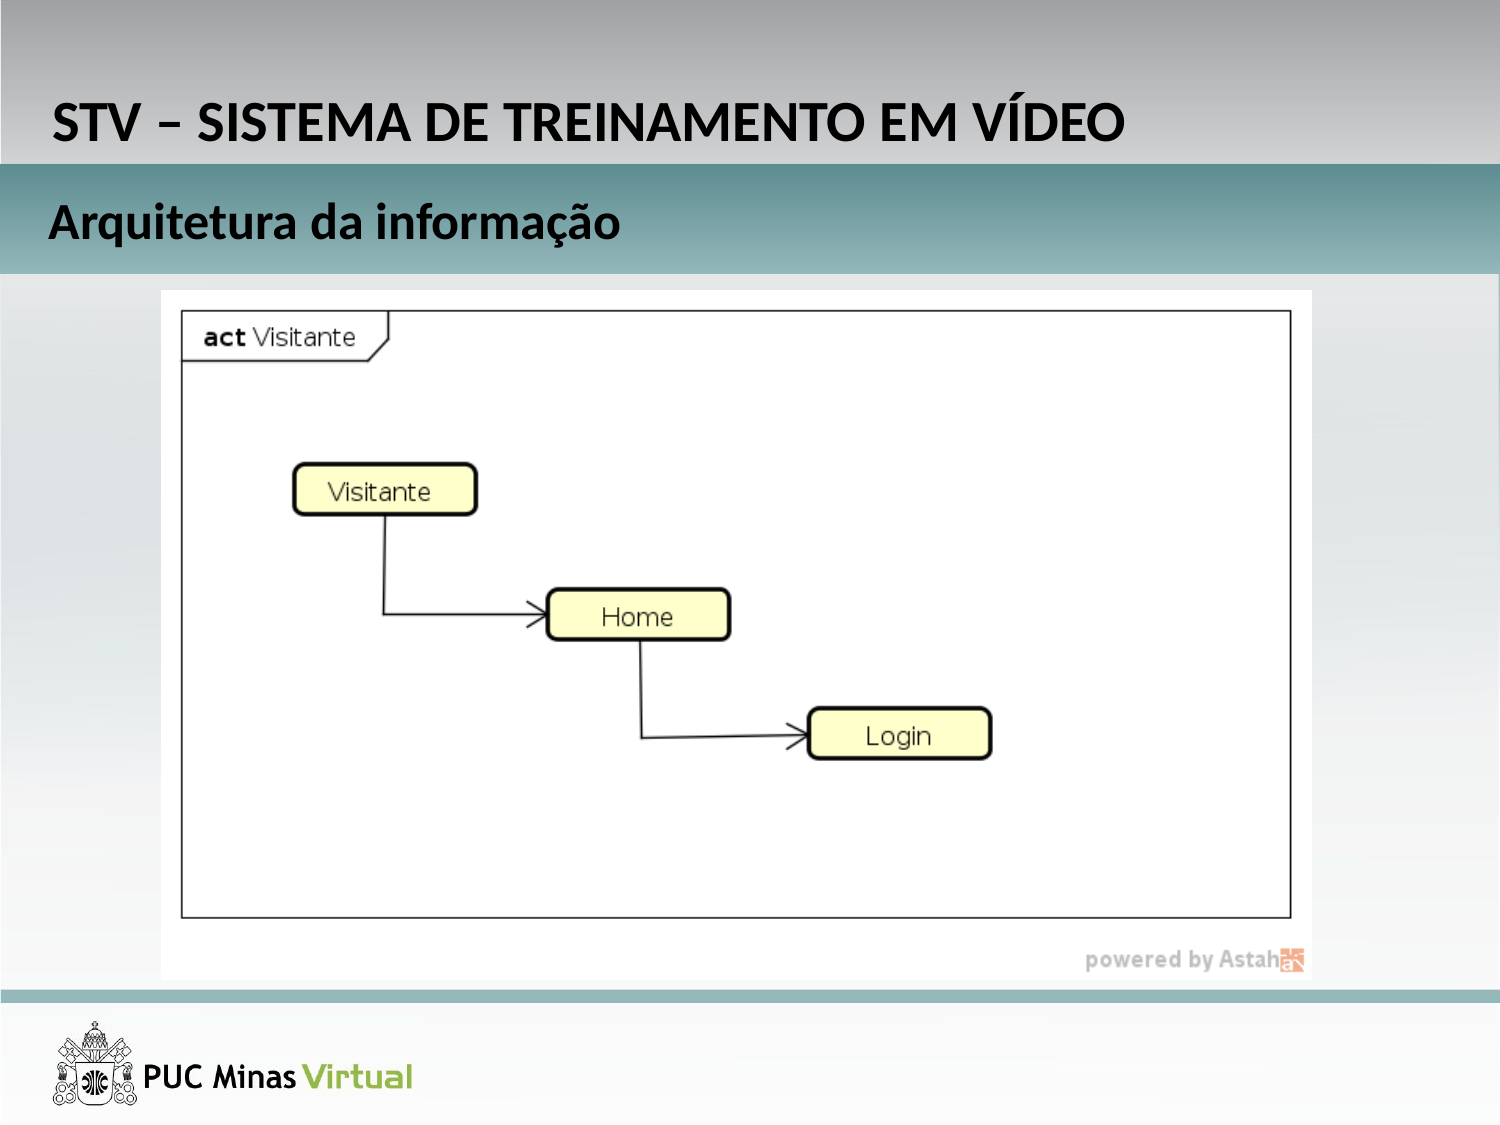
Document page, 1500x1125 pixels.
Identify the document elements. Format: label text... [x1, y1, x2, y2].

text_box STV – SISTEMA DE TREINAMENTO EM VÍDEO [37, 75, 1486, 161]
text_box [0, 164, 1500, 274]
picture [0, 274, 1500, 1125]
text_box Arquitetura da informação [33, 180, 1467, 258]
picture [0, 0, 1500, 164]
